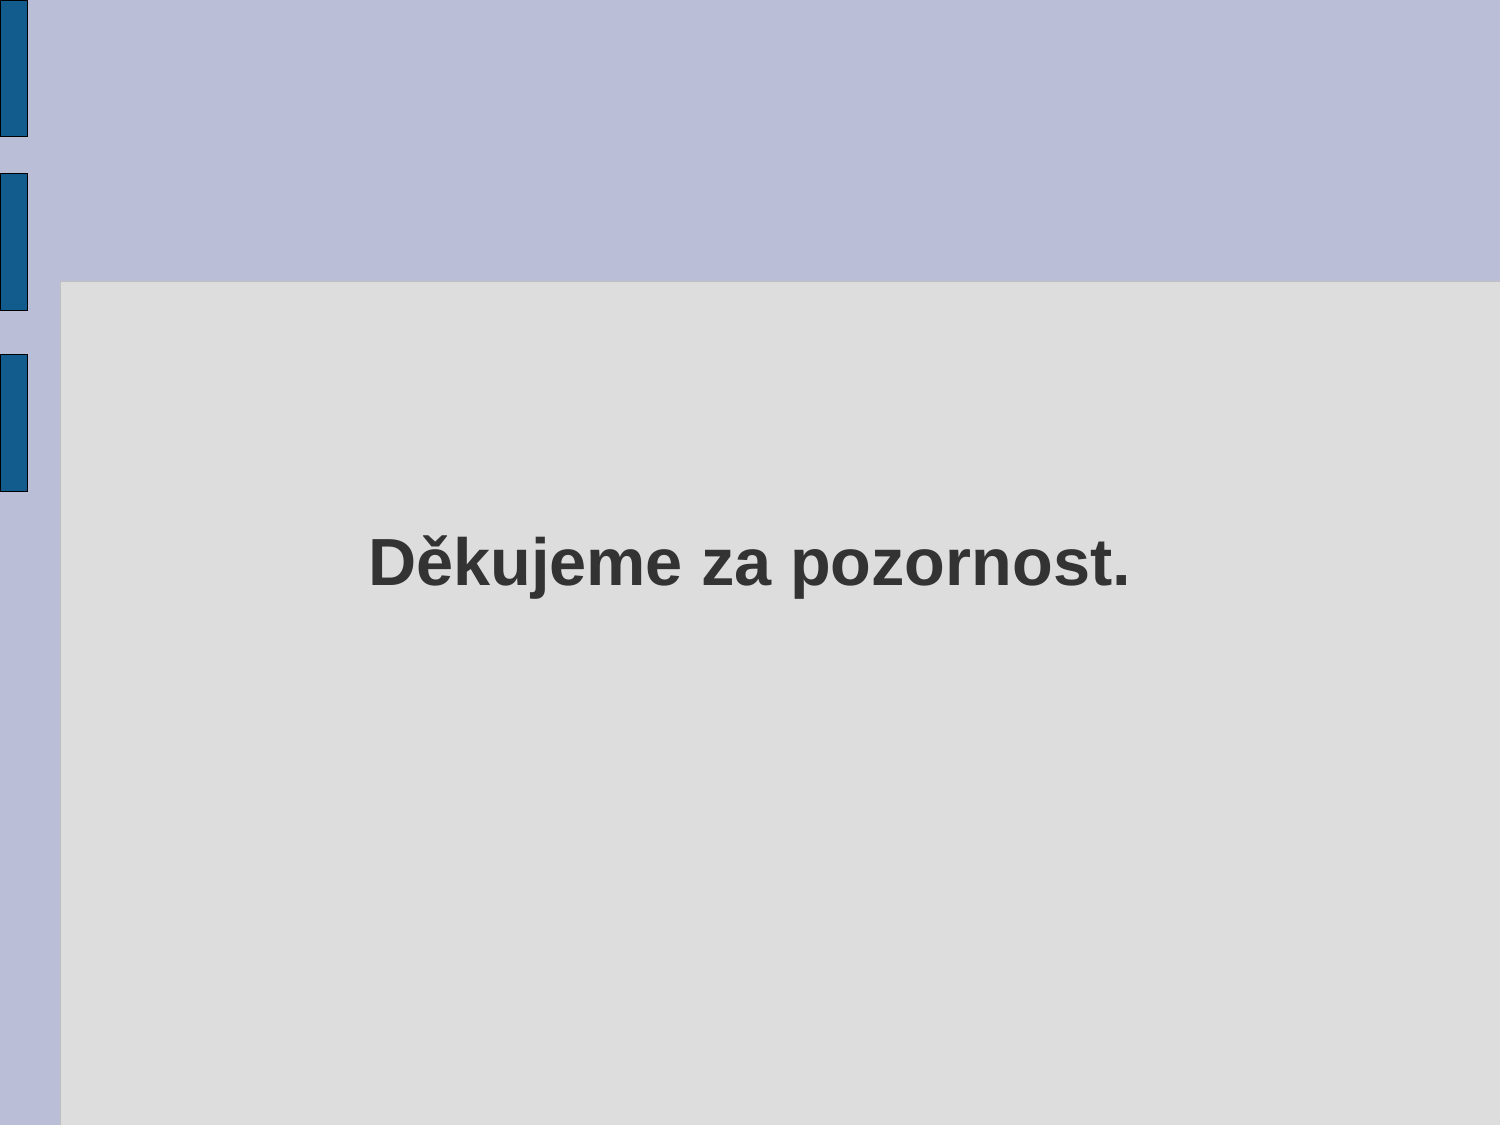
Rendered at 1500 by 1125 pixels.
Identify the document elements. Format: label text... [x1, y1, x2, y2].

title Děkujeme za pozornost. [81, 460, 1419, 665]
